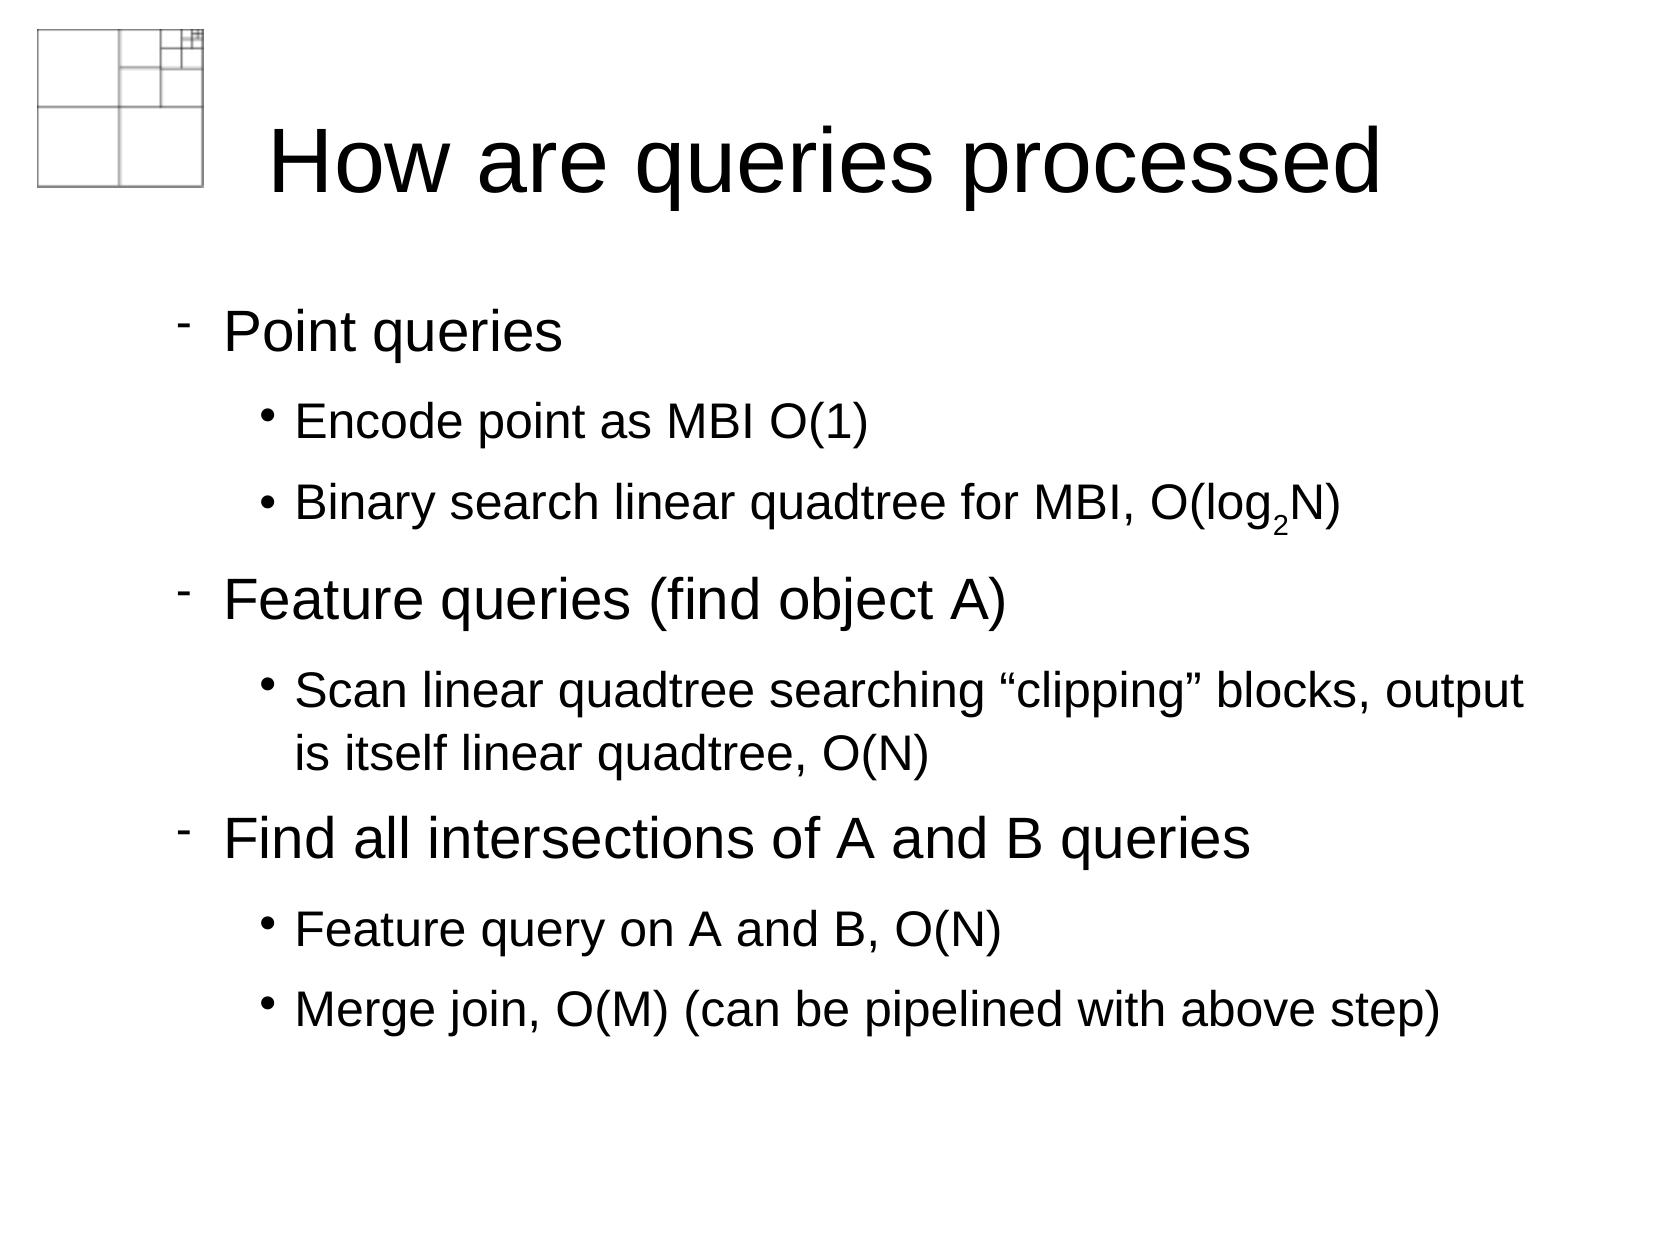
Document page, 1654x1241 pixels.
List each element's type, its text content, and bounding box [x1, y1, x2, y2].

list Point queries Encode point as MBI O(1)‏ Binary search linear quadtree for MBI, O(log2N)‏ Feature queries (find object A)‏ Scan linear quadtree searching “clipping” blocks, output is itself linear quadtree, O(N)‏ Find all intersections of A and B queries Feature query on A and B, O(N) Merge join, O(M) (can be pipelined with above step)‏ [82, 290, 1571, 1094]
picture [37, 29, 204, 188]
title How are queries processed [82, 49, 1571, 257]
